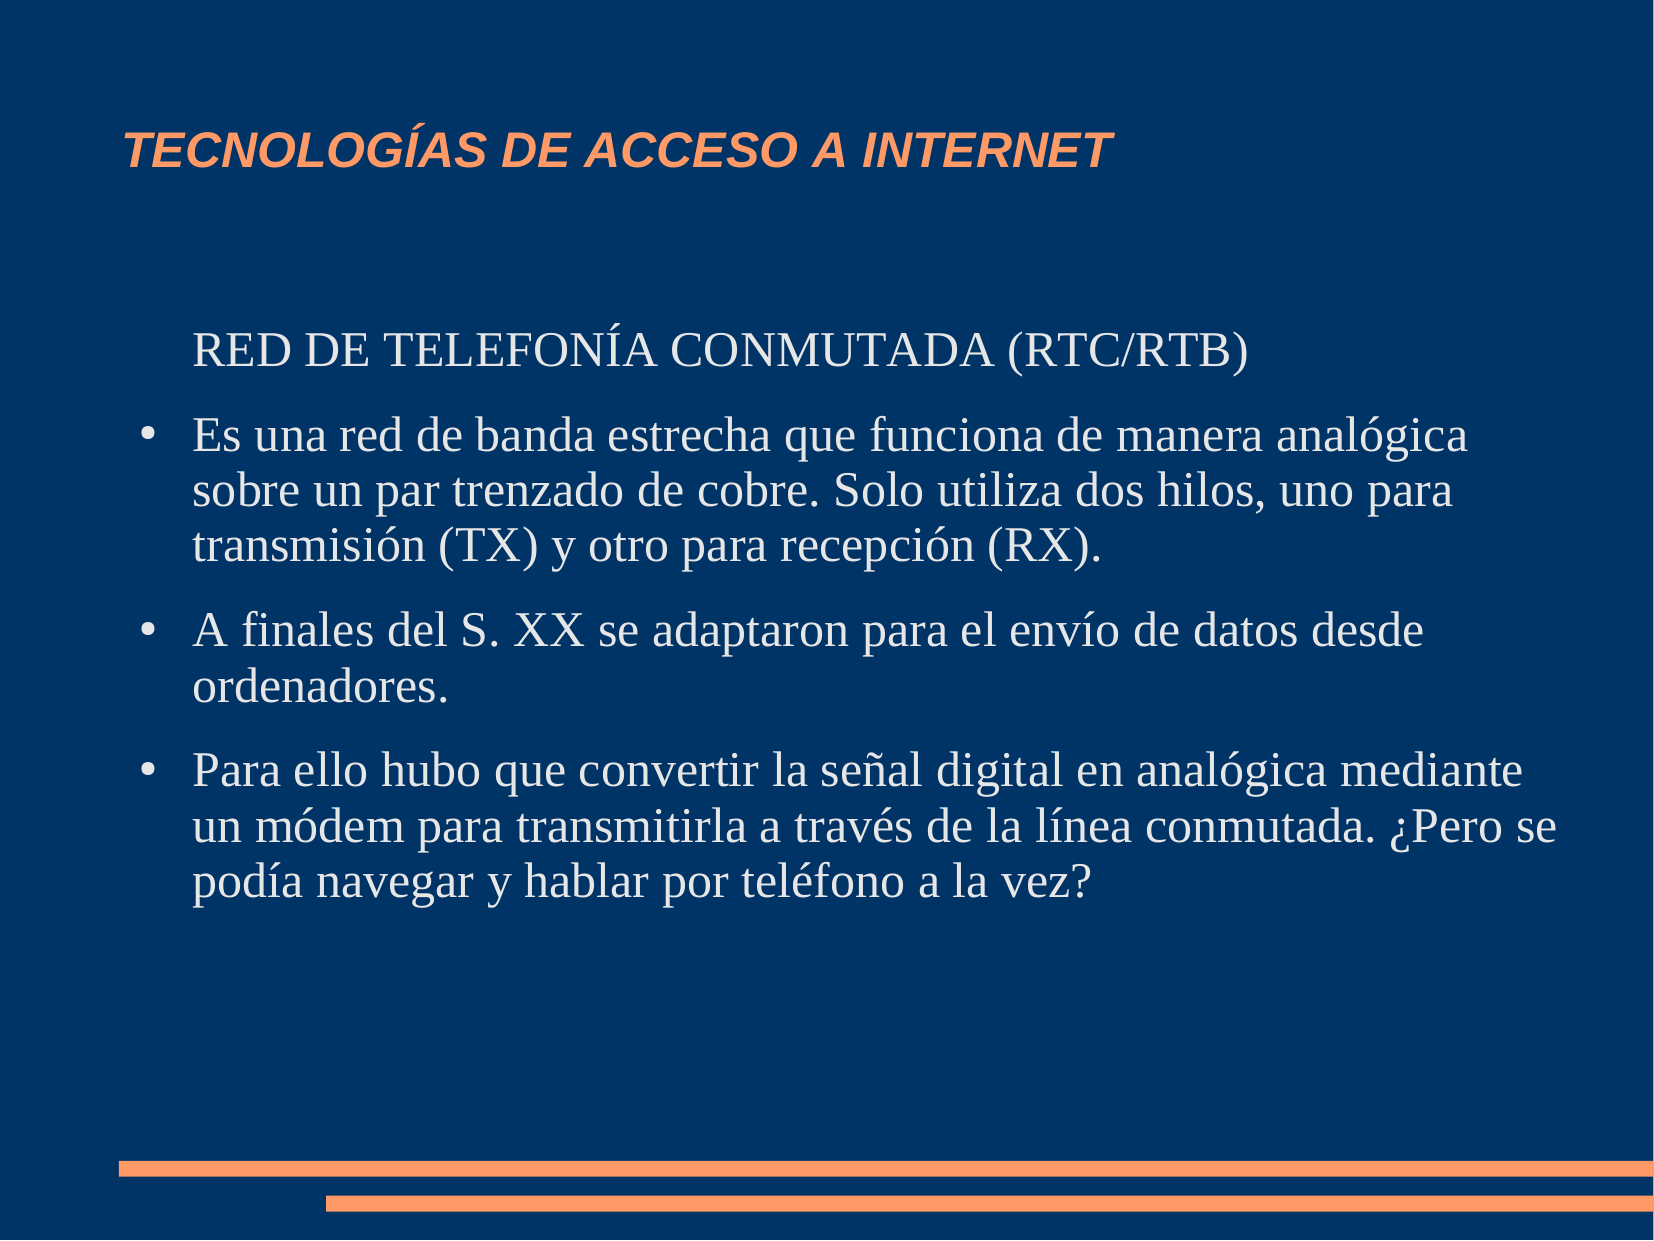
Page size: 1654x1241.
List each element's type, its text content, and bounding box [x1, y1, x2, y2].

list RED DE TELEFONÍA CONMUTADA (RTC/RTB) Es una red de banda estrecha que funciona de manera analógica sobre un par trenzado de cobre. Solo utiliza dos hilos, uno para transmisión (TX) y otro para recepción (RX). A finales del S. XX se adaptaron para el envío de datos desde ordenadores. Para ello hubo que convertir la señal digital en analógica mediante un módem para transmitirla a través de la línea conmutada. ¿Pero se podía navegar y hablar por teléfono a la vez? [121, 322, 1561, 1163]
title TECNOLOGÍAS DE ACCESO A INTERNET [121, 46, 1534, 254]
